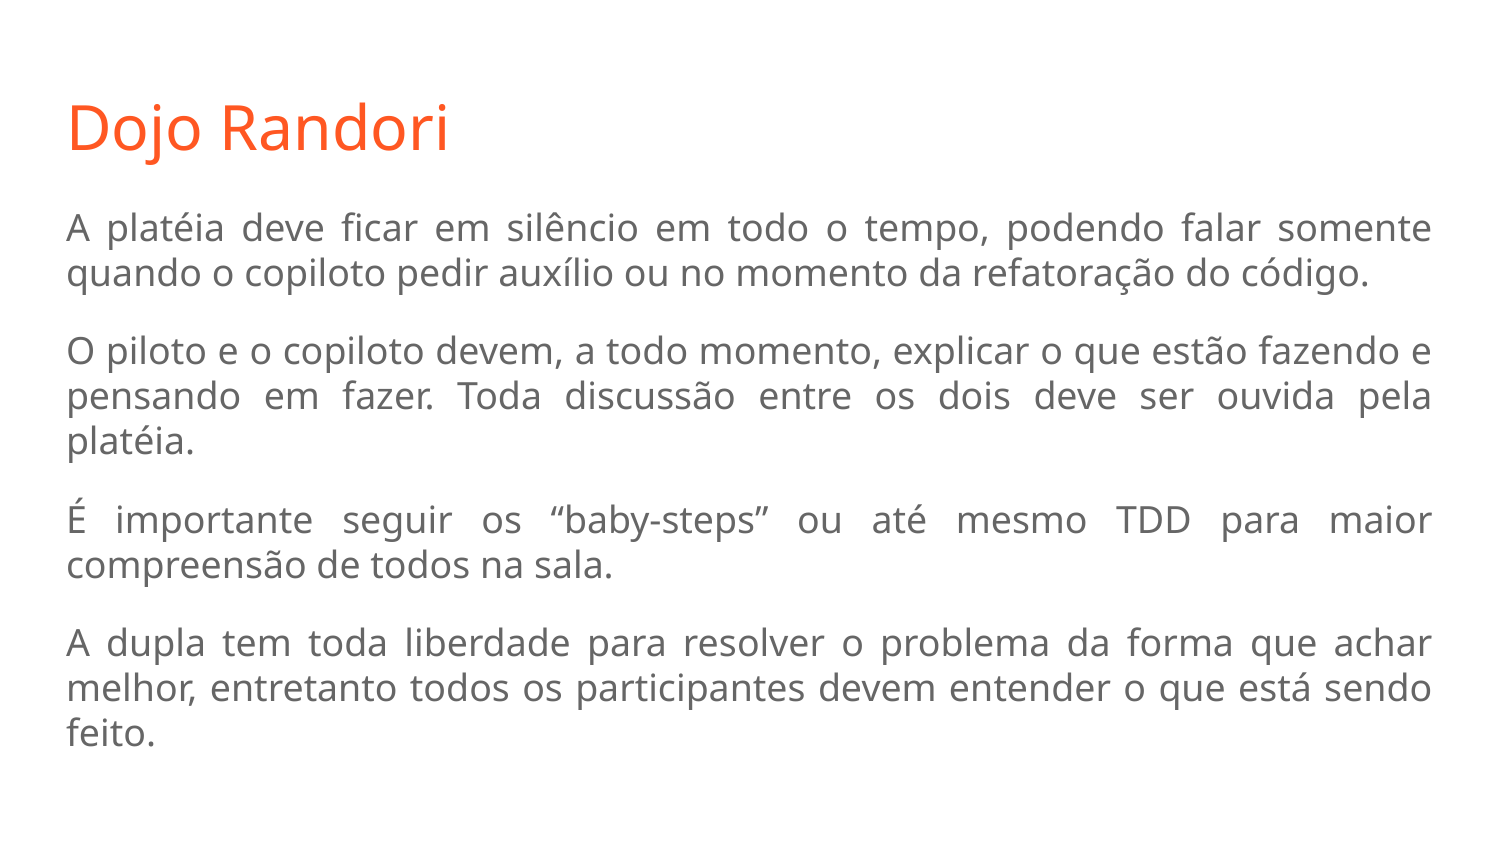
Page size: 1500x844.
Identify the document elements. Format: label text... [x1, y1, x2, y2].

list A platéia deve ficar em silêncio em todo o tempo, podendo falar somente quando o copiloto pedir auxílio ou no momento da refatoração do código. O piloto e o copiloto devem, a todo momento, explicar o que estão fazendo e pensando em fazer. Toda discussão entre os dois deve ser ouvida pela platéia. É importante seguir os “baby-steps” ou até mesmo TDD para maior compreensão de todos na sala. A dupla tem toda liberdade para resolver o problema da forma que achar melhor, entretanto todos os participantes devem entender o que está sendo feito. [51, 189, 1449, 750]
title Dojo Randori [51, 72, 1449, 167]
